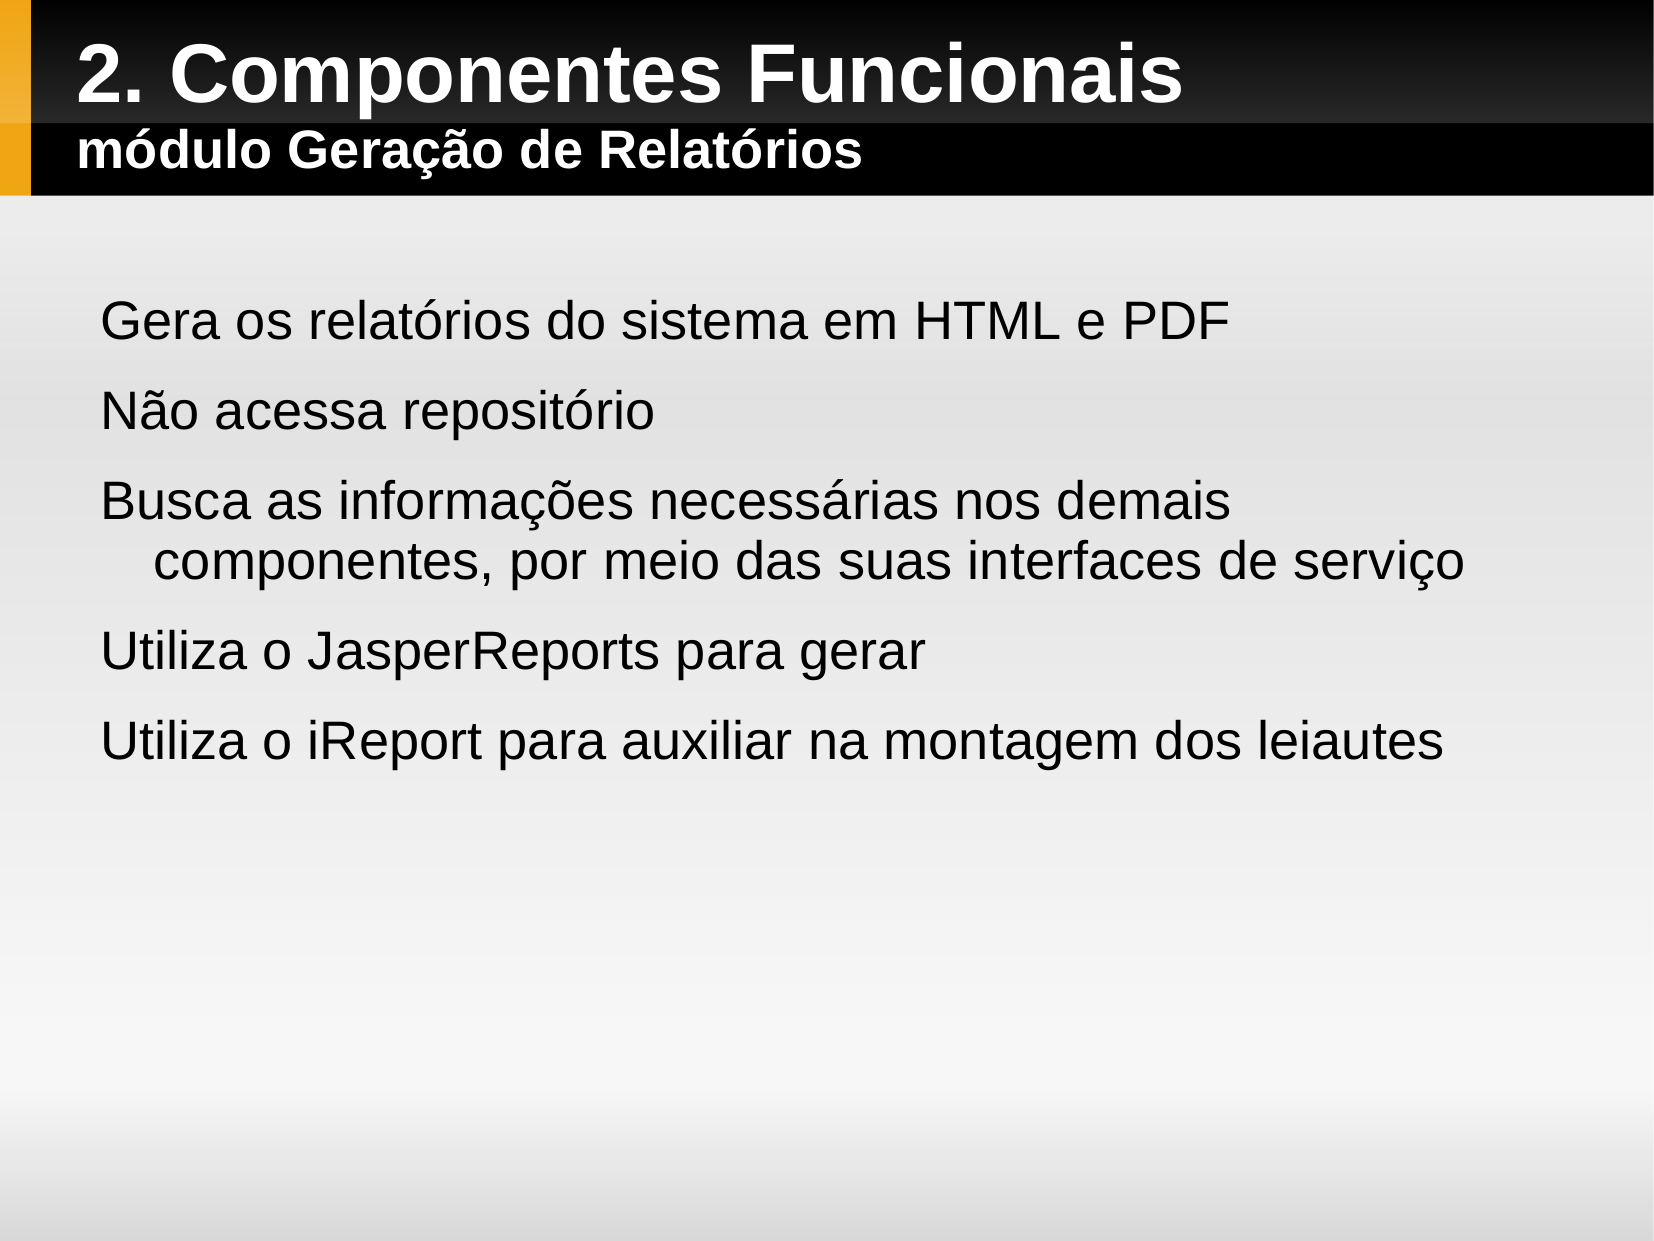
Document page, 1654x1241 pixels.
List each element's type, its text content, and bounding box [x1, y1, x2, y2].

list Gera os relatórios do sistema em HTML e PDF Não acessa repositório Busca as informações necessárias nos demais componentes, por meio das suas interfaces de serviço Utiliza o JasperReports para gerar Utiliza o iReport para auxiliar na montagem dos leiautes [82, 290, 1571, 1109]
title 2. Componentes Funcionais módulo Geração de Relatórios [76, 0, 1565, 208]
picture [0, 0, 1654, 1241]
